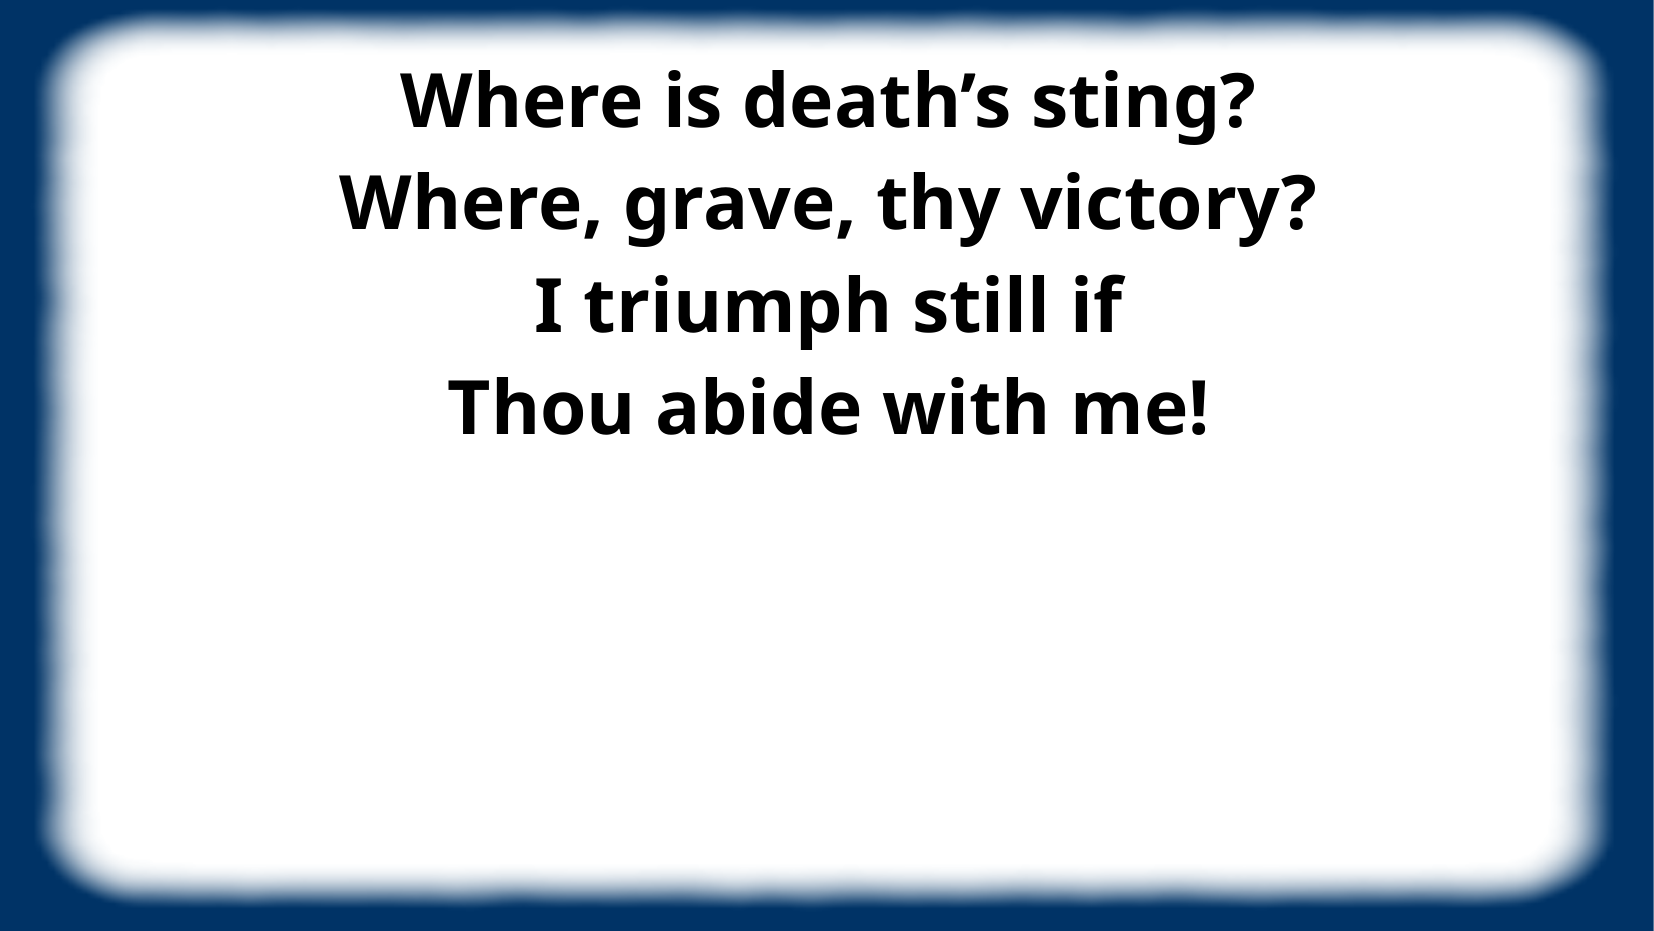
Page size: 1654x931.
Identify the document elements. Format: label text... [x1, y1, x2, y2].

text_box Where is death’s sting? Where, grave, thy victory? I triumph still if Thou abide with me! [78, 39, 1579, 460]
picture [0, 0, 1654, 931]
